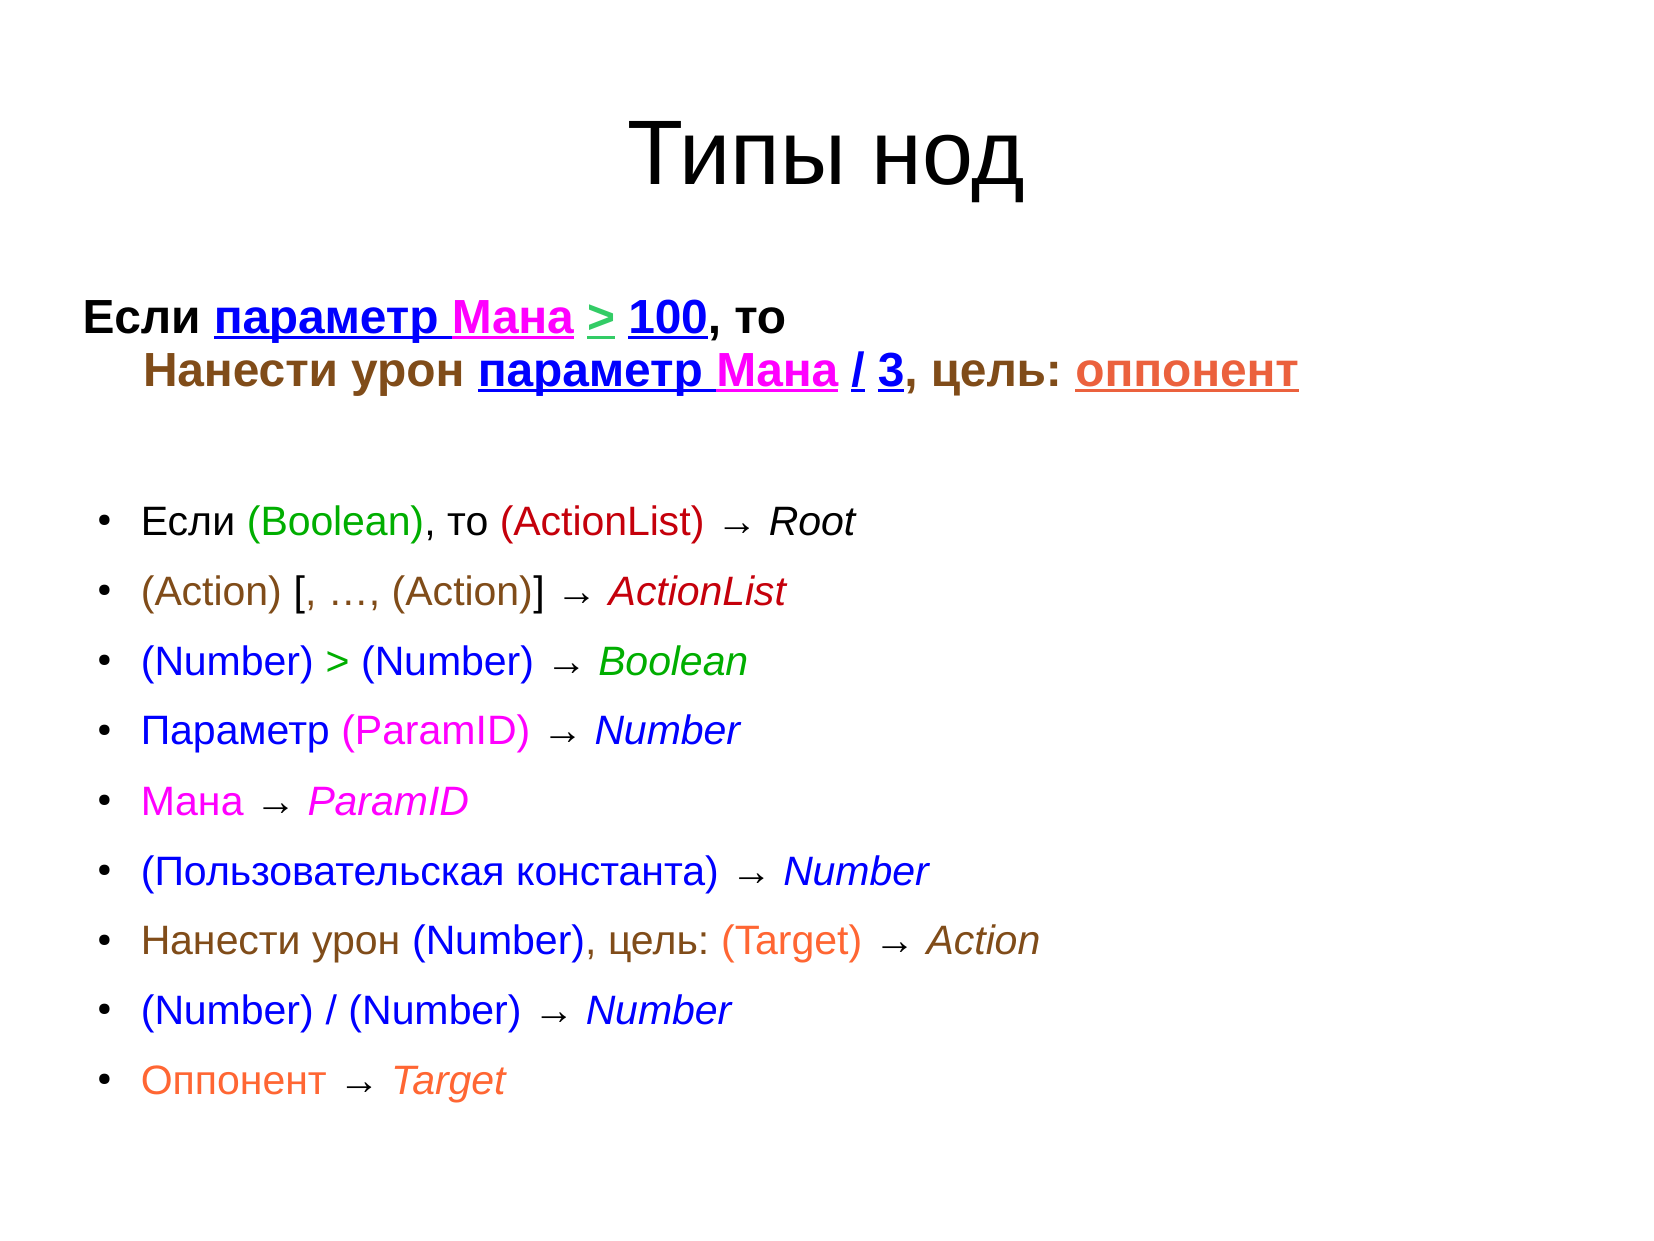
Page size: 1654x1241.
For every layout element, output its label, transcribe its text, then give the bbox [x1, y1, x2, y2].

list Если параметр Мана > 100, то Нанести урон параметр Мана / 3, цель: оппонент Если (Boolean), то (ActionList) → Root (Action) [, …, (Action)] → ActionList (Number) > (Number) → Boolean Параметр (ParamID) → Number Мана → ParamID (Пользовательская константа) → Number Нанести урон (Number), цель: (Target) → Action (Number) / (Number) → Number Оппонент → Target [82, 290, 1571, 1109]
title Типы нод [82, 49, 1571, 257]
